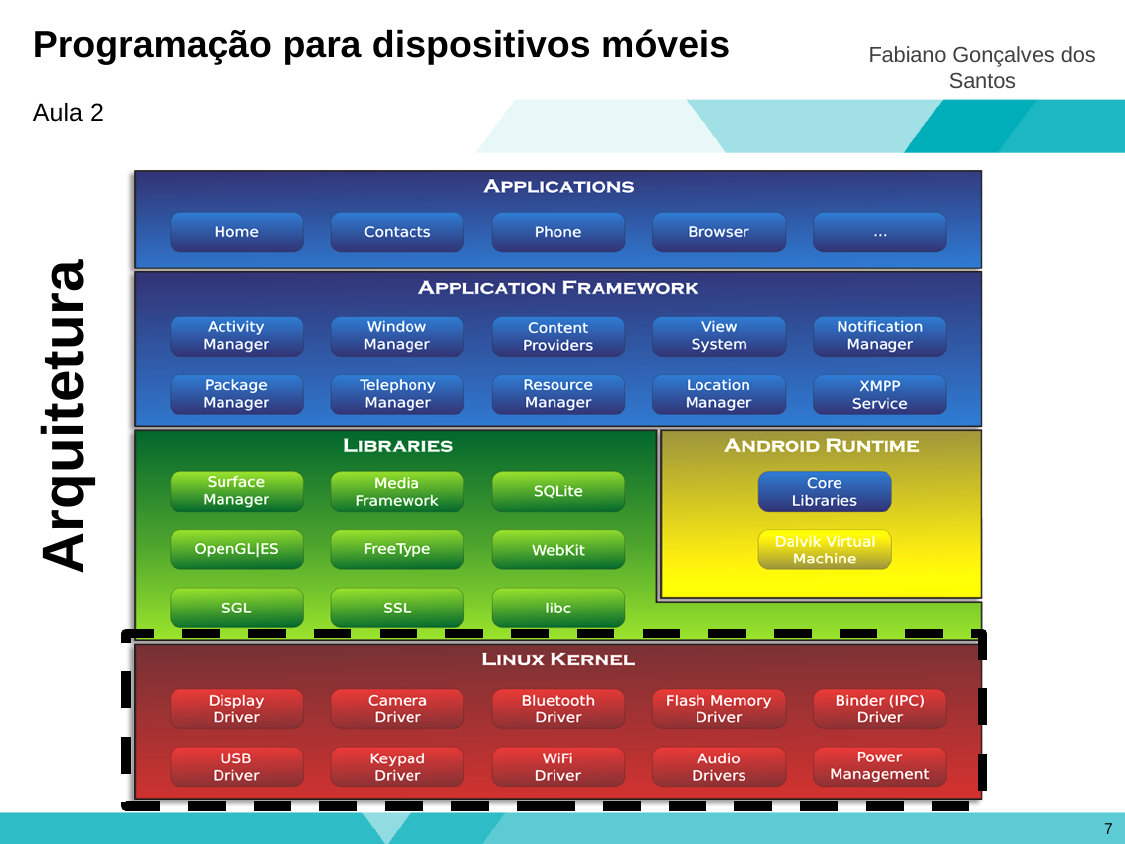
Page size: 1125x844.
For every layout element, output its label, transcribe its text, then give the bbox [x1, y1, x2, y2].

title Programação para dispositivos móveis [18, 18, 840, 88]
picture [0, 0, 1125, 844]
slide_number <número> [1069, 812, 1125, 844]
list Aula 2 [18, 88, 389, 140]
text_box Arquitetura [18, 244, 103, 589]
list Fabiano Gonçalves dos Santos [839, 33, 1125, 89]
